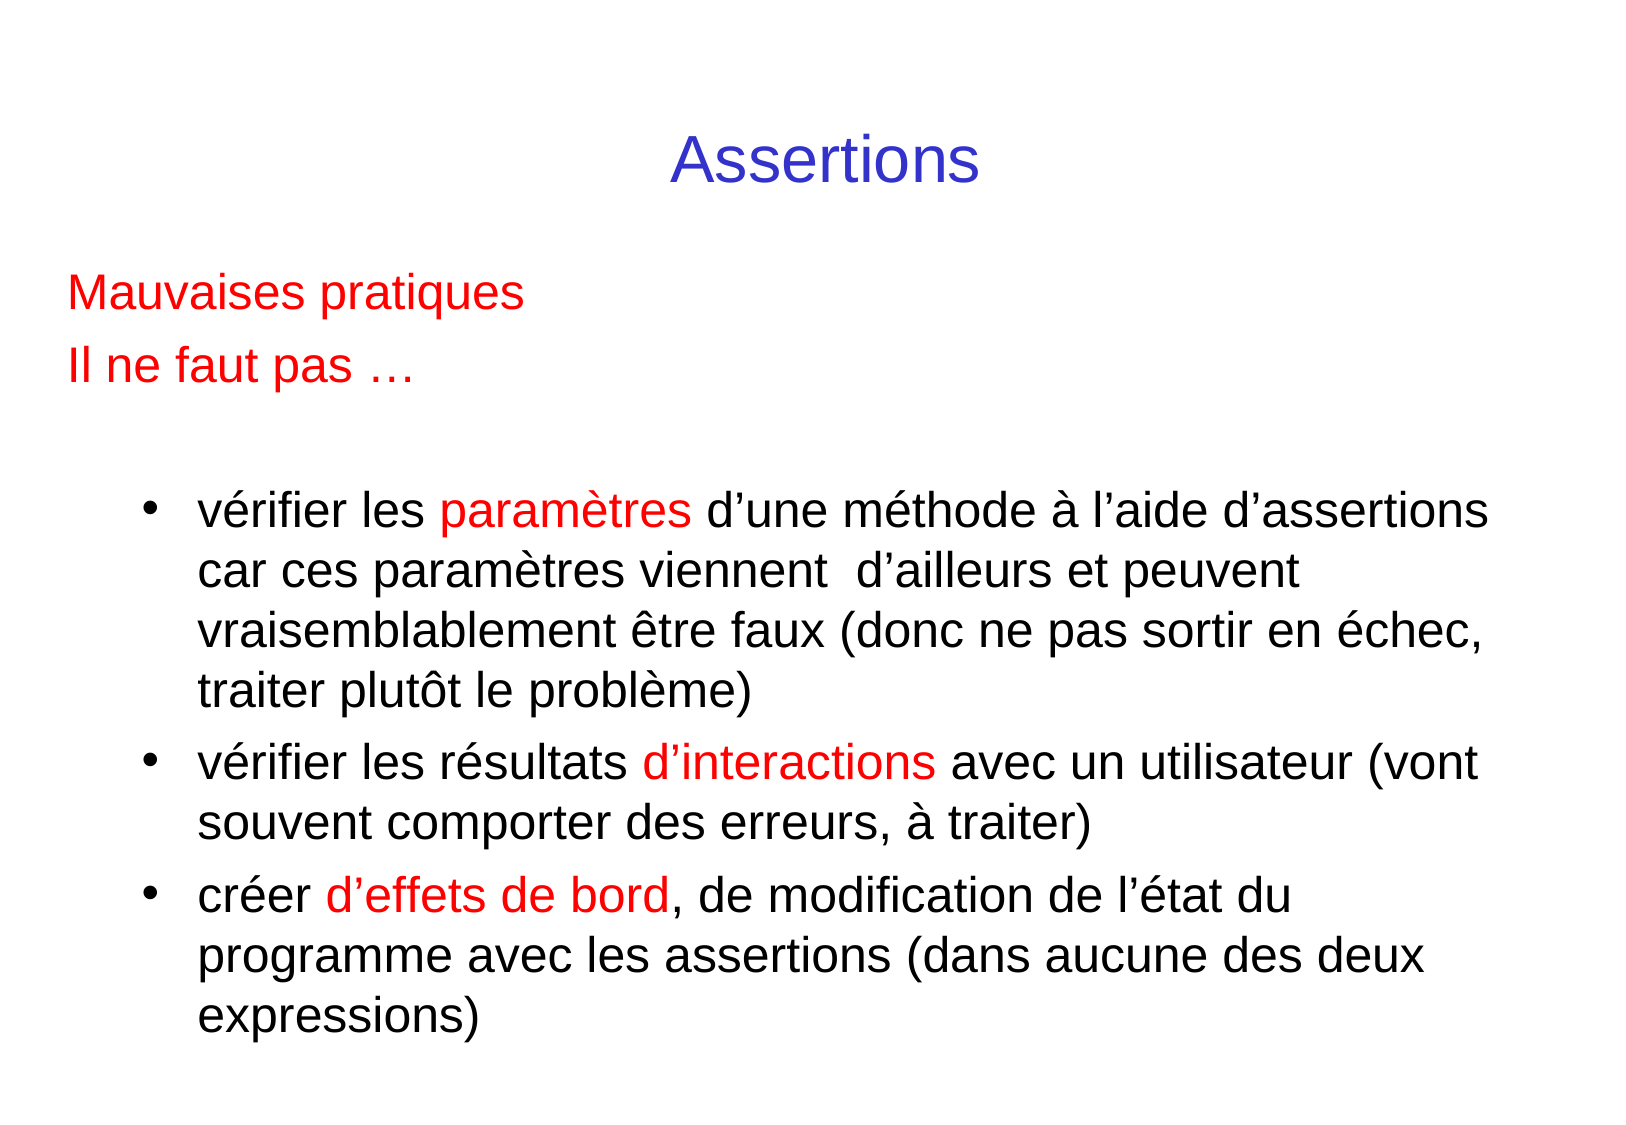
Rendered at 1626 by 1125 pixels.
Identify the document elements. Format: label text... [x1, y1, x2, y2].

text_box Mauvaises pratiques Il ne faut pas … vérifier les paramètres d’une méthode à l’aide d’assertions car ces paramètres viennent d’ailleurs et peuvent vraisemblablement être faux (donc ne pas sortir en échec, traiter plutôt le problème) vérifier les résultats d’interactions avec un utilisateur (vont souvent comporter des erreurs, à traiter) créer d’effets de bord, de modification de l’état du programme avec les assertions (dans aucune des deux expressions) [51, 252, 1555, 1034]
text_box Assertions [135, 62, 1517, 250]
